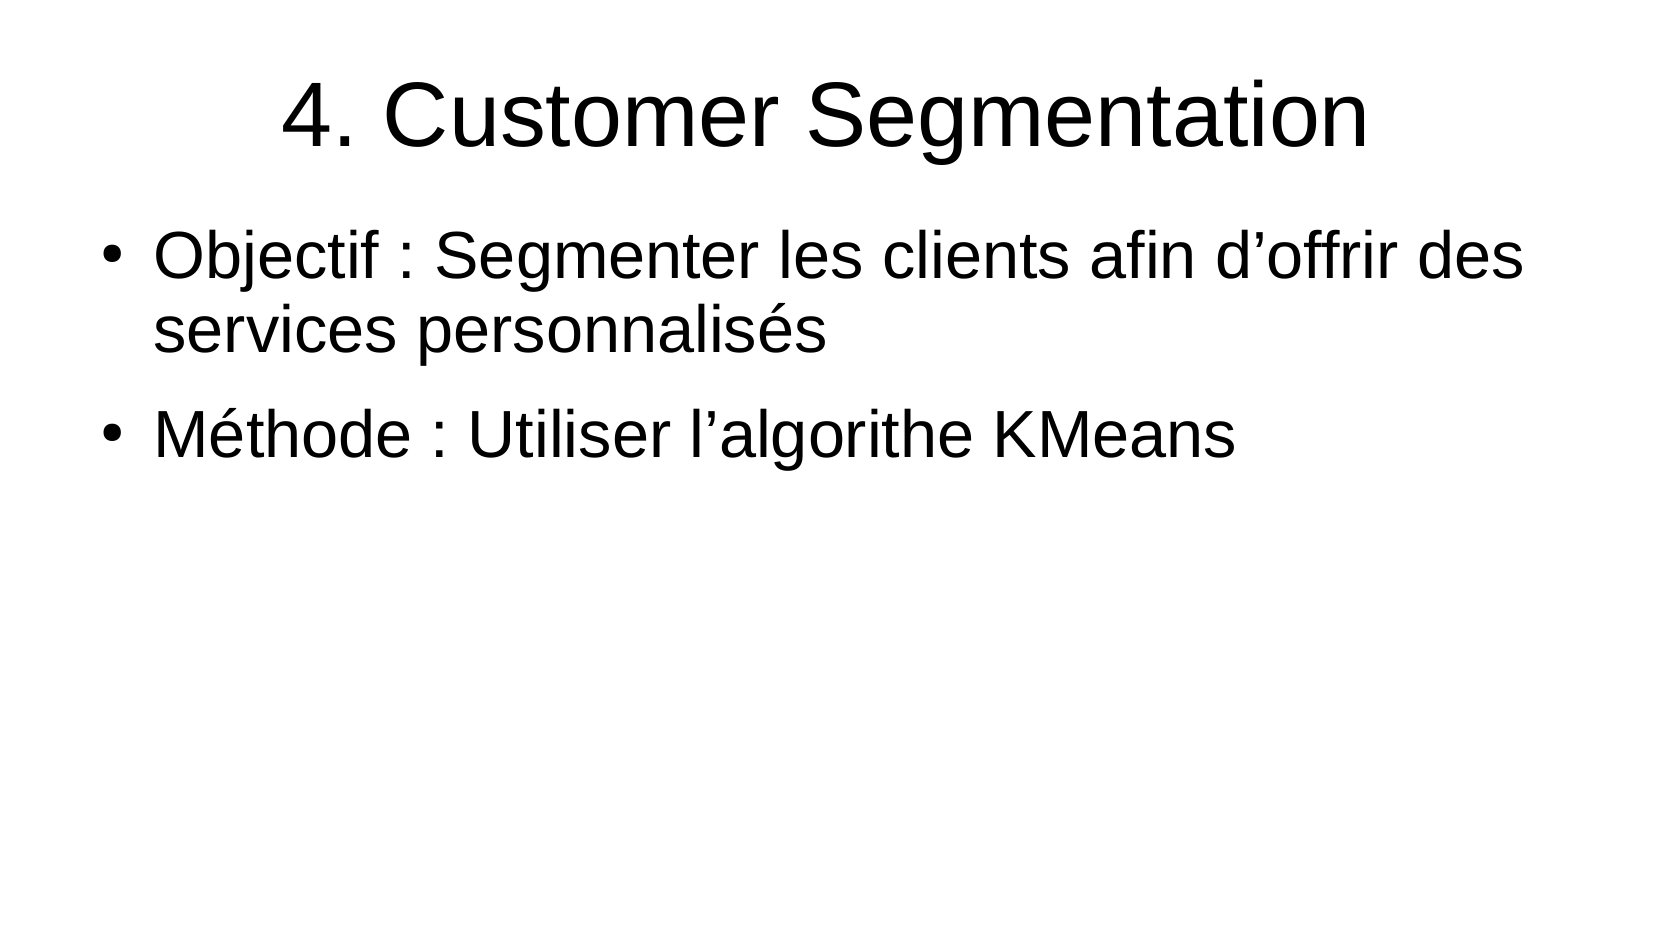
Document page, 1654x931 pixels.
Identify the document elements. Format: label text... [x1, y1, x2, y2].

list Objectif : Segmenter les clients afin d’offrir des services personnalisés Méthode : Utiliser l’algorithe KMeans [82, 217, 1571, 758]
title 4. Customer Segmentation [82, 37, 1571, 193]
